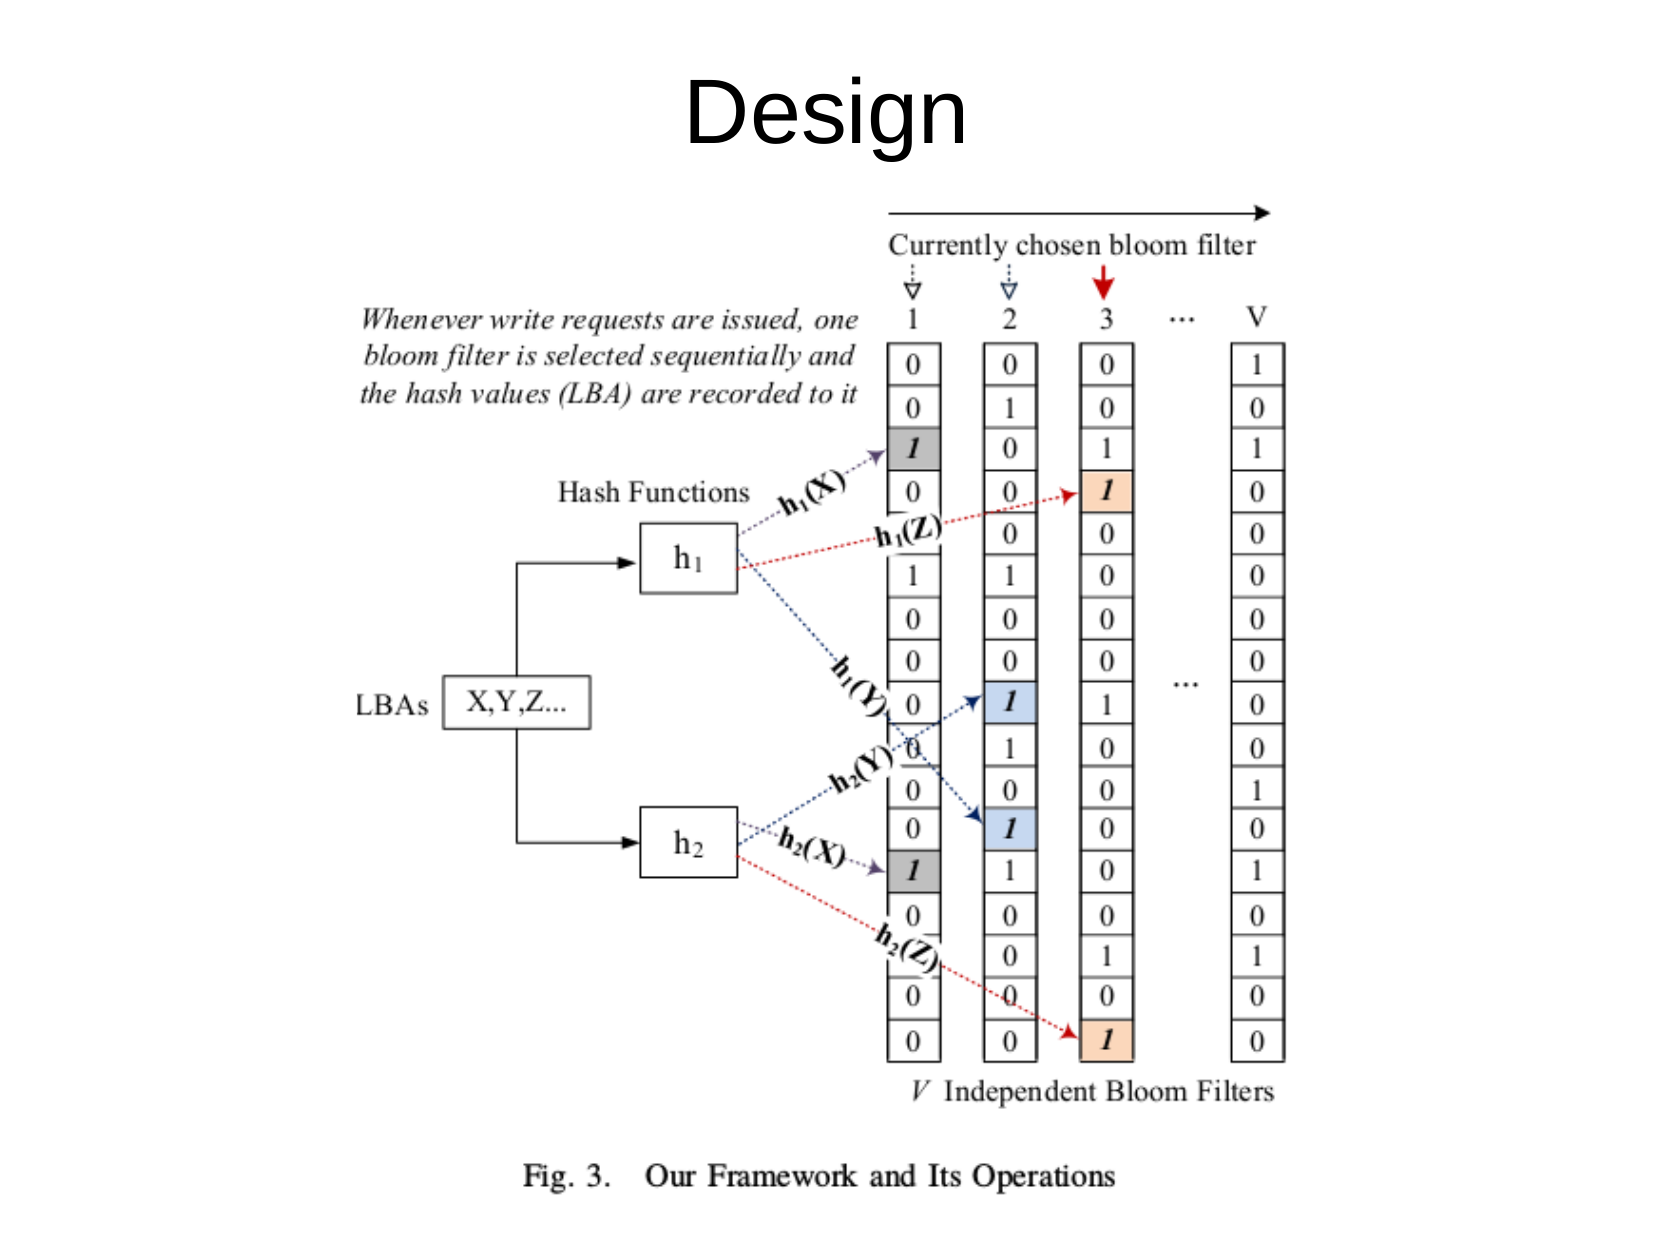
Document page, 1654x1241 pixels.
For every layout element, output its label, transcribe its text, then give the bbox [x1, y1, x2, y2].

title Design [82, 8, 1571, 216]
picture [356, 180, 1287, 1223]
